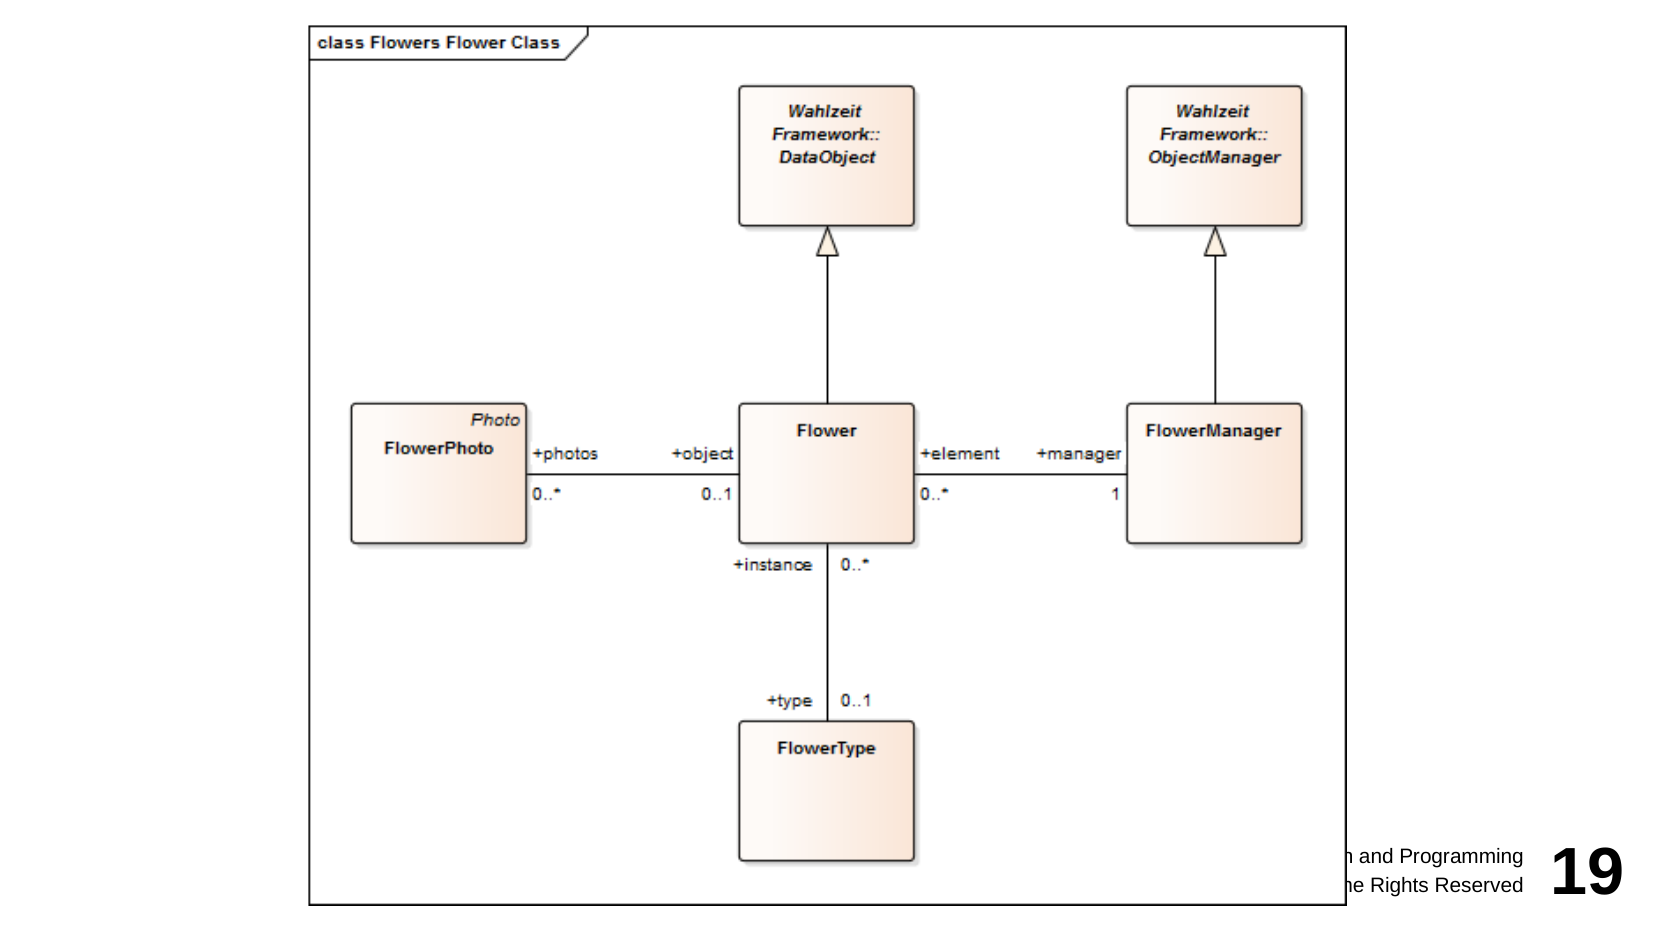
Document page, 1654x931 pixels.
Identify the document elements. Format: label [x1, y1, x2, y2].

picture [307, 24, 1347, 906]
